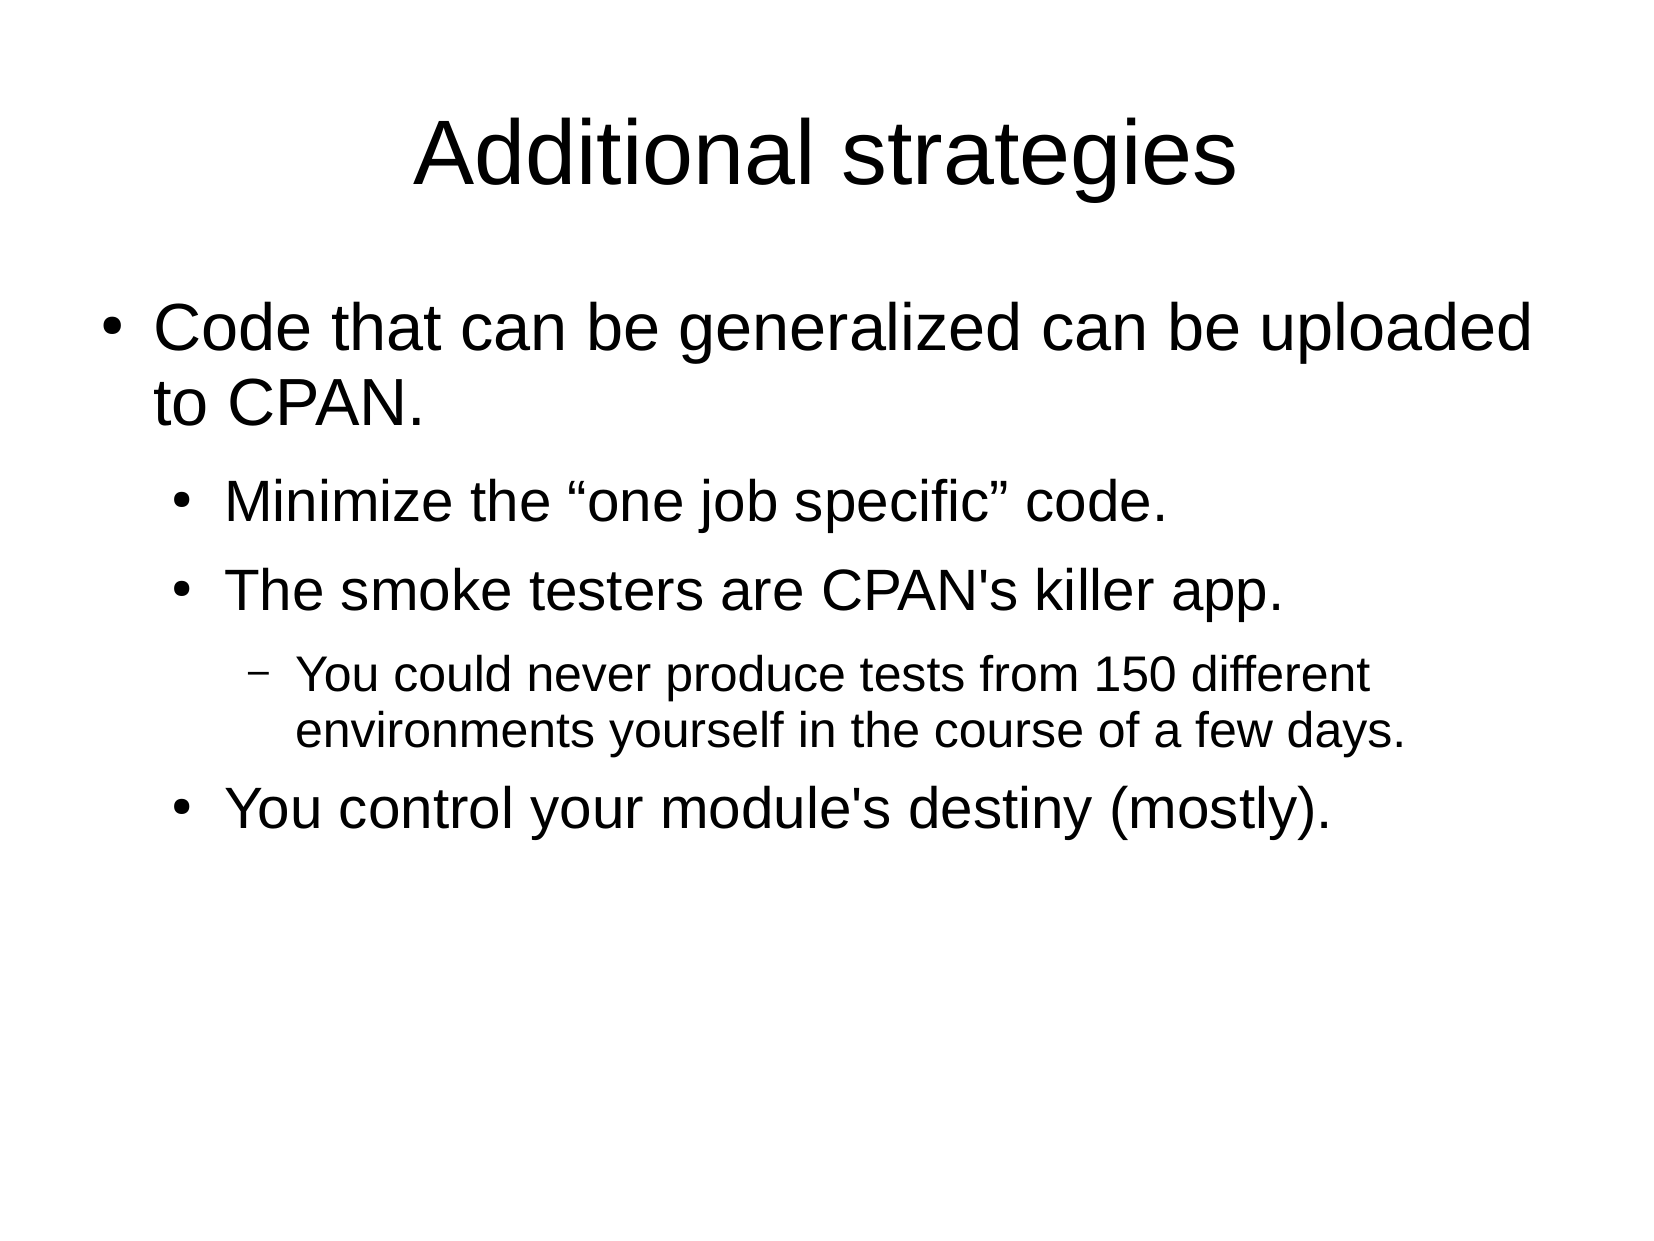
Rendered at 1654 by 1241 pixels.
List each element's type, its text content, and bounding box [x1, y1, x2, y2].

list Code that can be generalized can be uploaded to CPAN. Minimize the “one job specific” code. The smoke testers are CPAN's killer app. You could never produce tests from 150 different environments yourself in the course of a few days. You control your module's destiny (mostly). [82, 290, 1571, 1109]
title Additional strategies [82, 49, 1571, 257]
